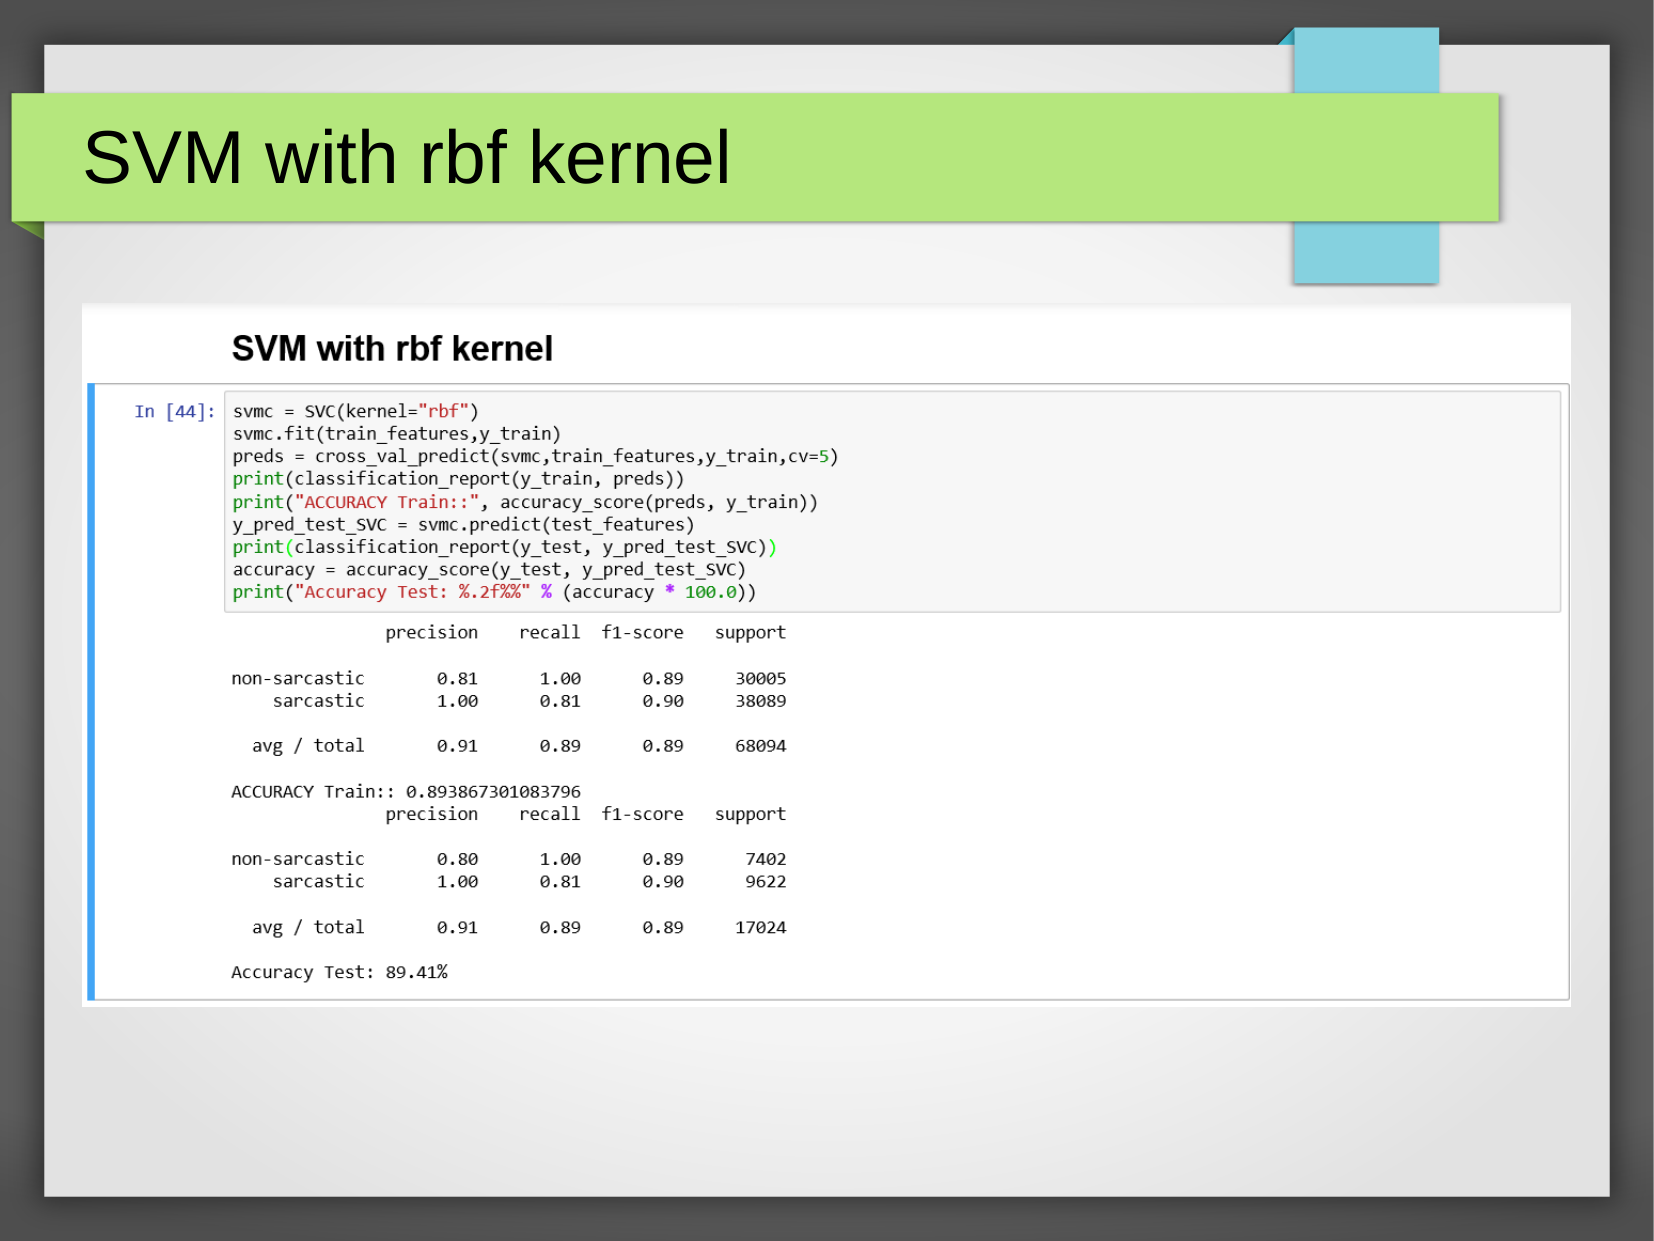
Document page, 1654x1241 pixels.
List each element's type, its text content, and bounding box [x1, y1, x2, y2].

picture [82, 303, 1571, 1007]
title SVM with rbf kernel [82, 94, 1264, 213]
